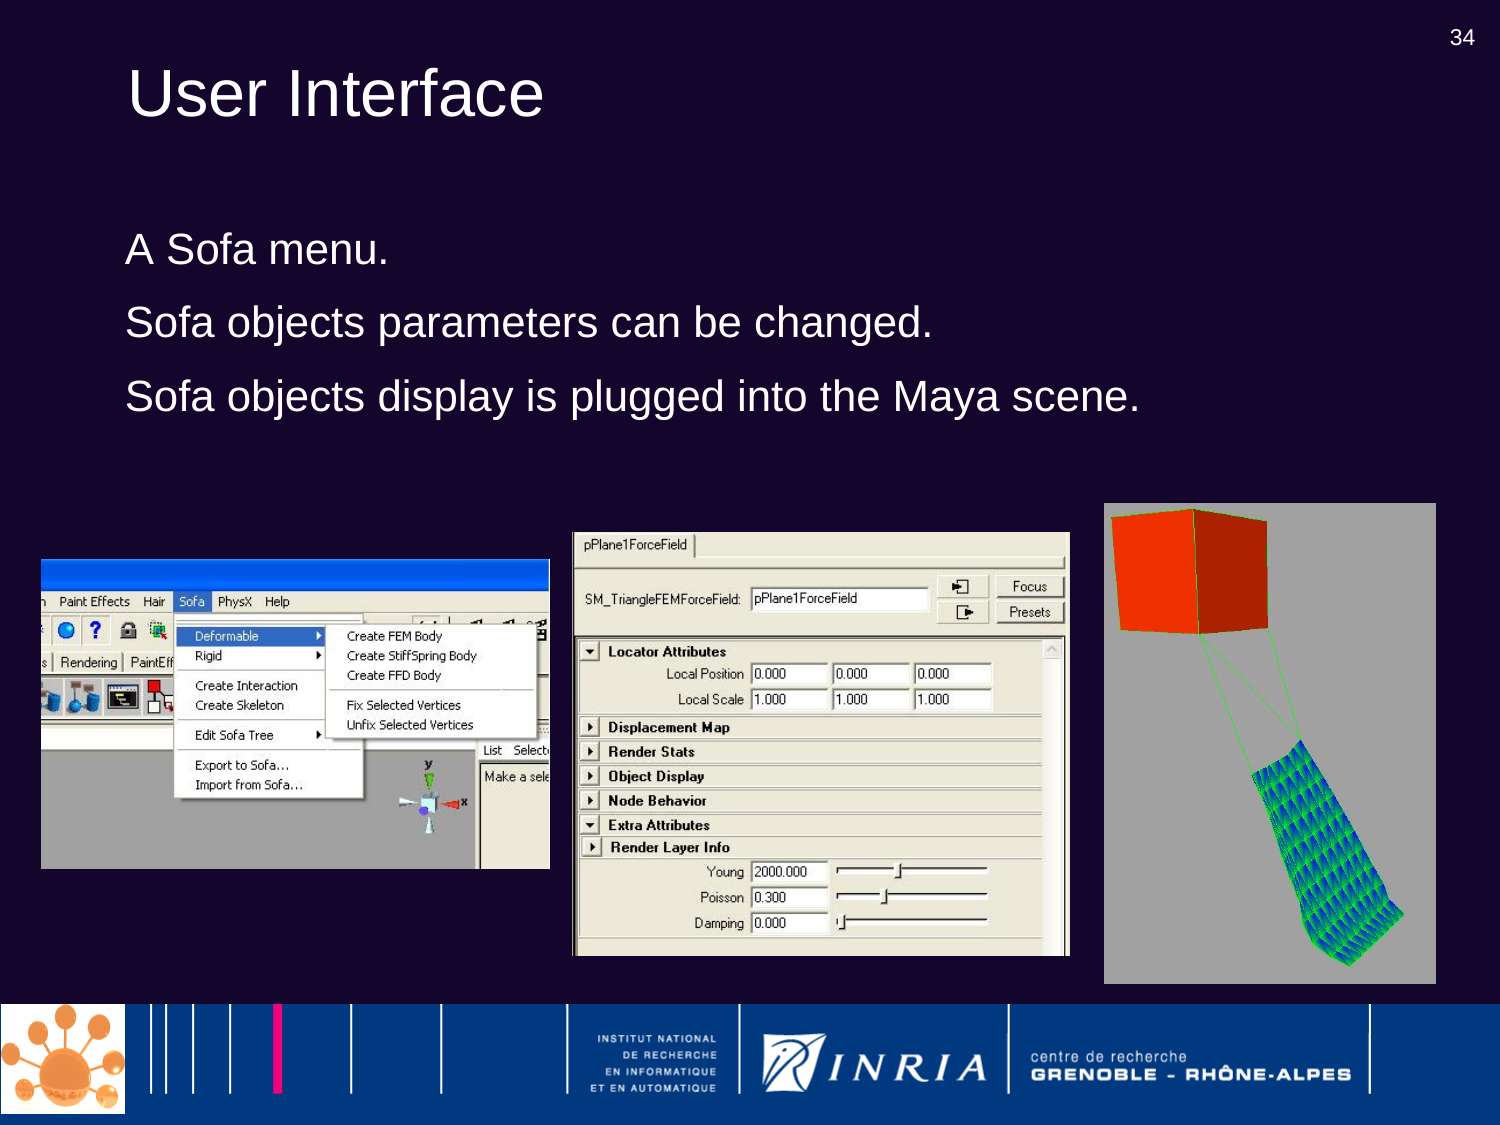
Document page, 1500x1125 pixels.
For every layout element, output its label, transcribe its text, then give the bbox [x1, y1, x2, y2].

picture [1104, 503, 1436, 984]
title User Interface [112, 0, 1474, 203]
picture [41, 559, 550, 869]
list A Sofa menu. Sofa objects parameters can be changed. Sofa objects display is plugged into the Maya scene. [112, 224, 1476, 420]
picture [572, 532, 1070, 956]
picture [0, 1004, 1500, 1125]
